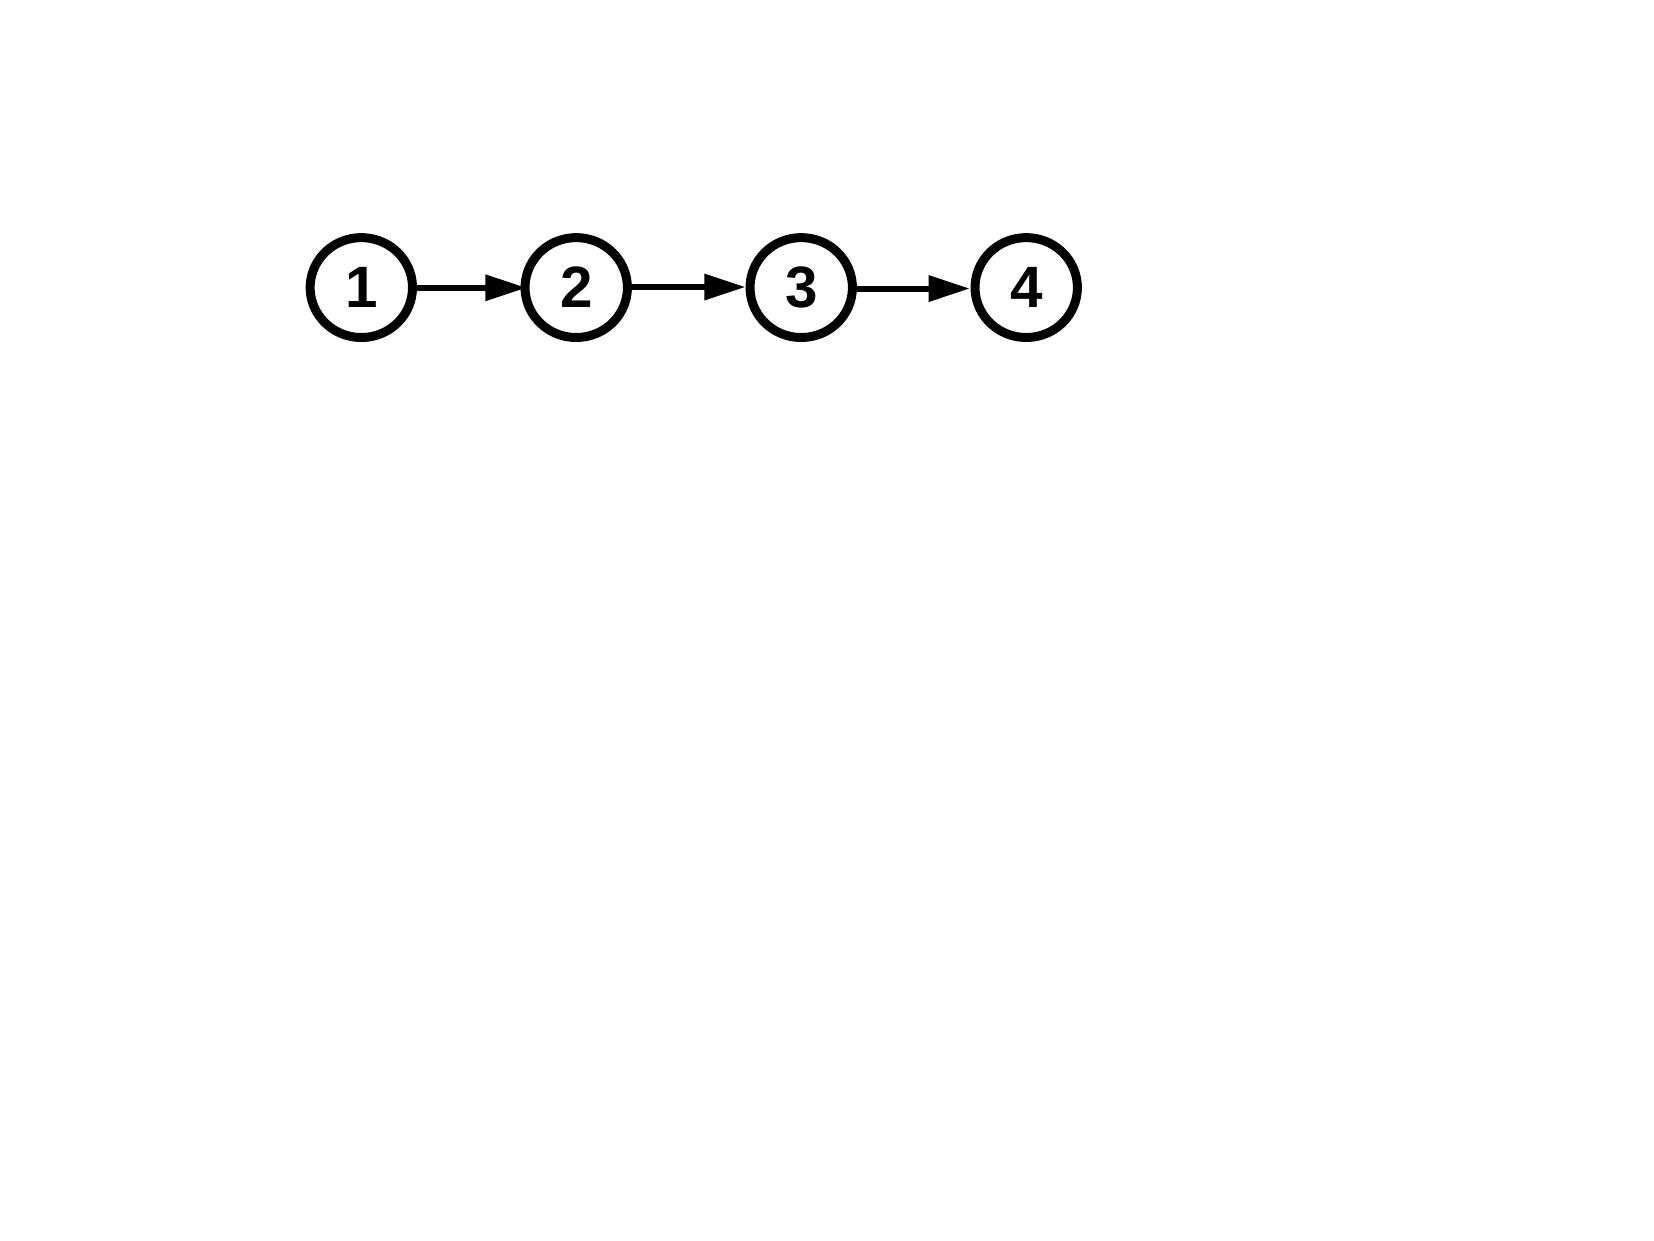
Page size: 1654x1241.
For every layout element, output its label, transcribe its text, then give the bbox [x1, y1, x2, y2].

text_box 1 [310, 237, 413, 338]
text_box 2 [525, 237, 628, 338]
text_box 4 [975, 237, 1078, 338]
text_box 3 [750, 237, 853, 338]
